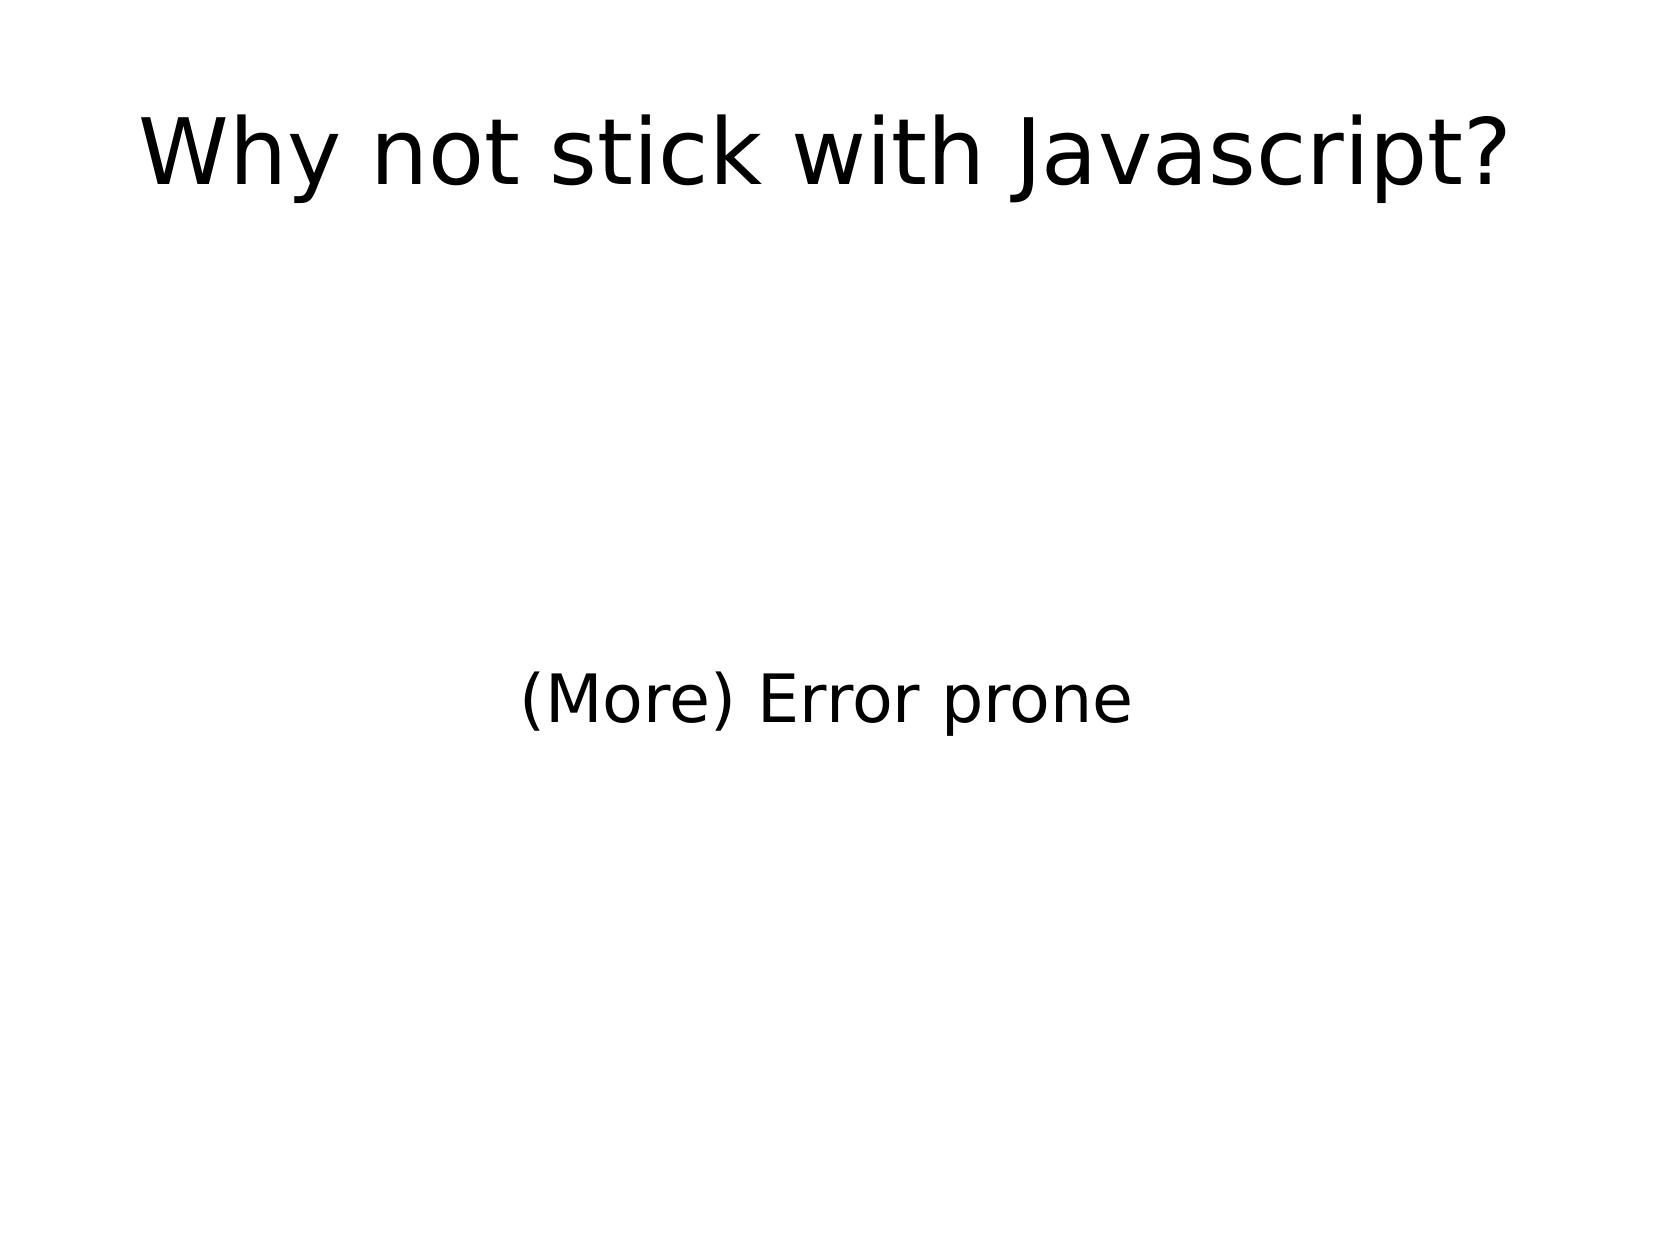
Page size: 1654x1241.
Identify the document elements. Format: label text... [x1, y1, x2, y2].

title Why not stick with Javascript? [82, 49, 1571, 257]
subtitle (More) Error prone [82, 290, 1571, 1109]
